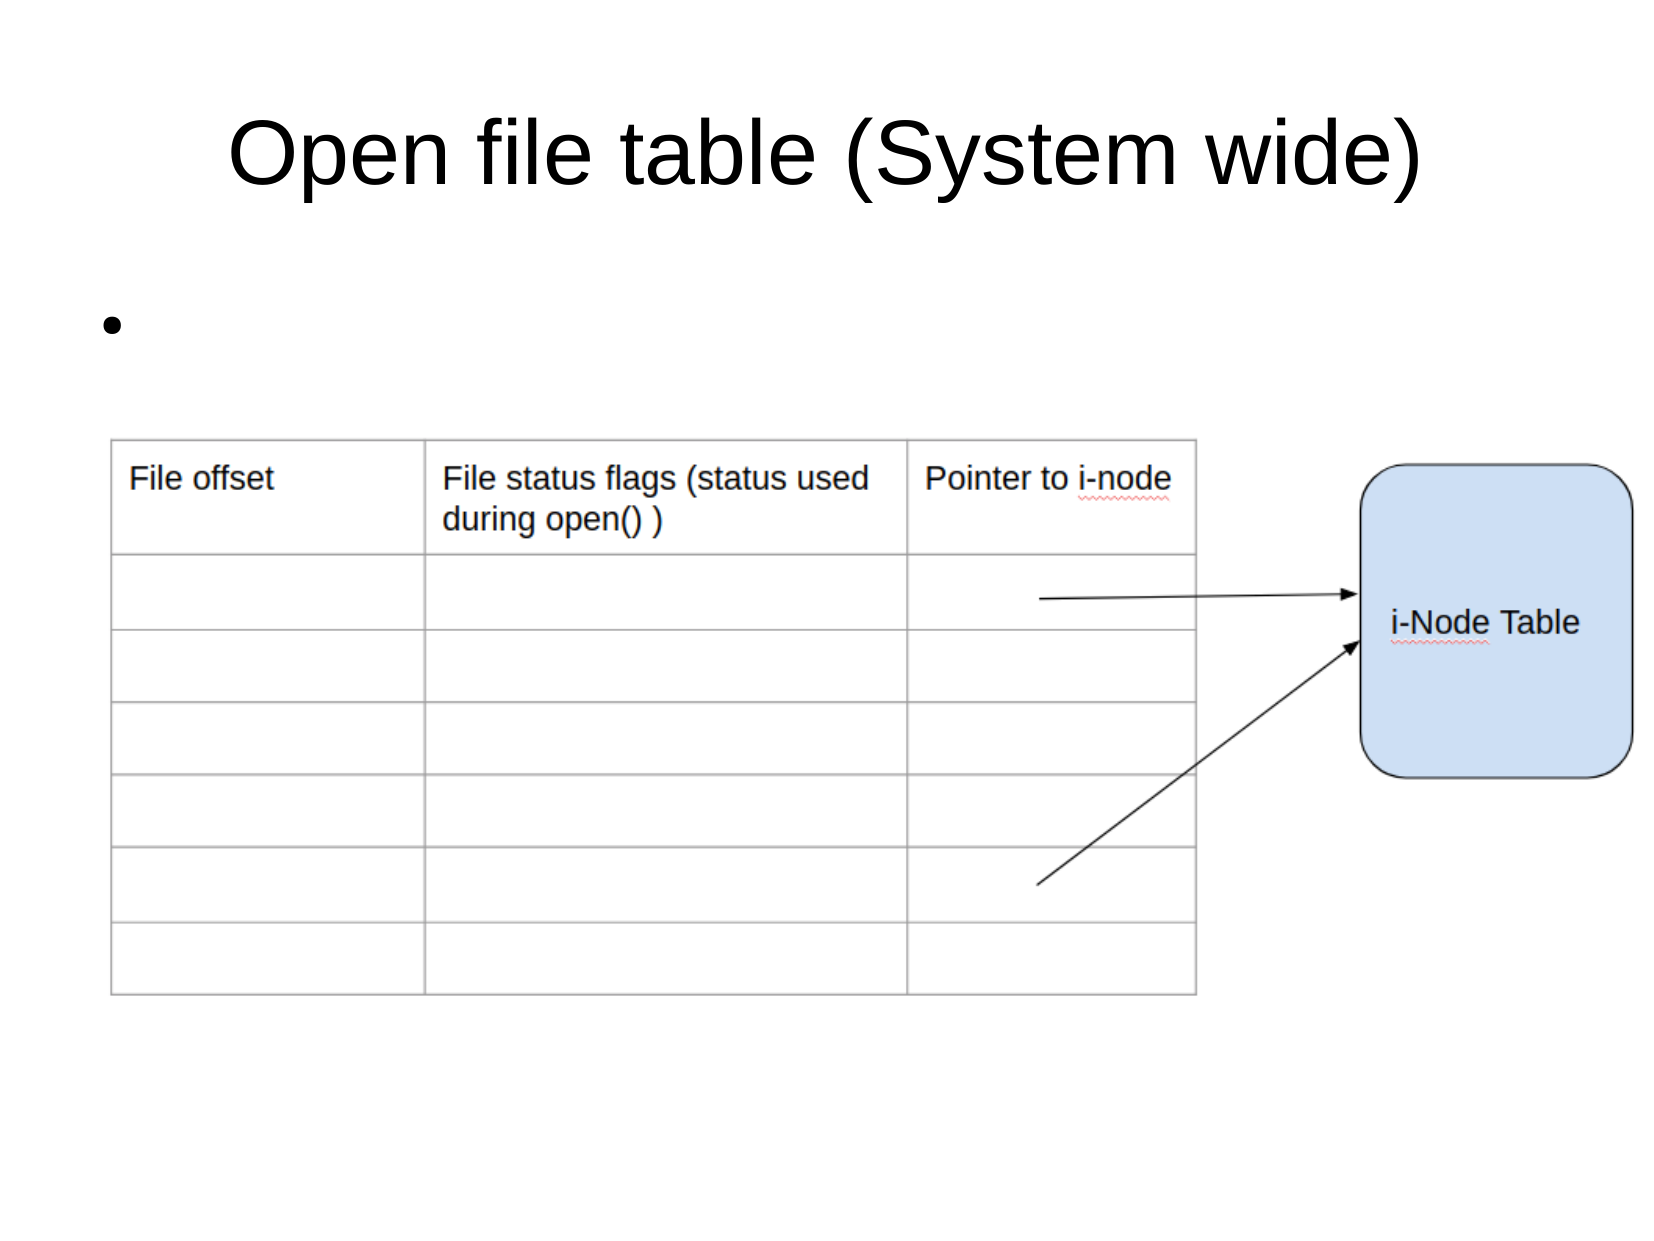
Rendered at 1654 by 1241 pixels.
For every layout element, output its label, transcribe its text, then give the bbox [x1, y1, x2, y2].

list [82, 290, 1571, 349]
title Open file table (System wide) [82, 49, 1571, 257]
picture [70, 349, 1643, 1010]
